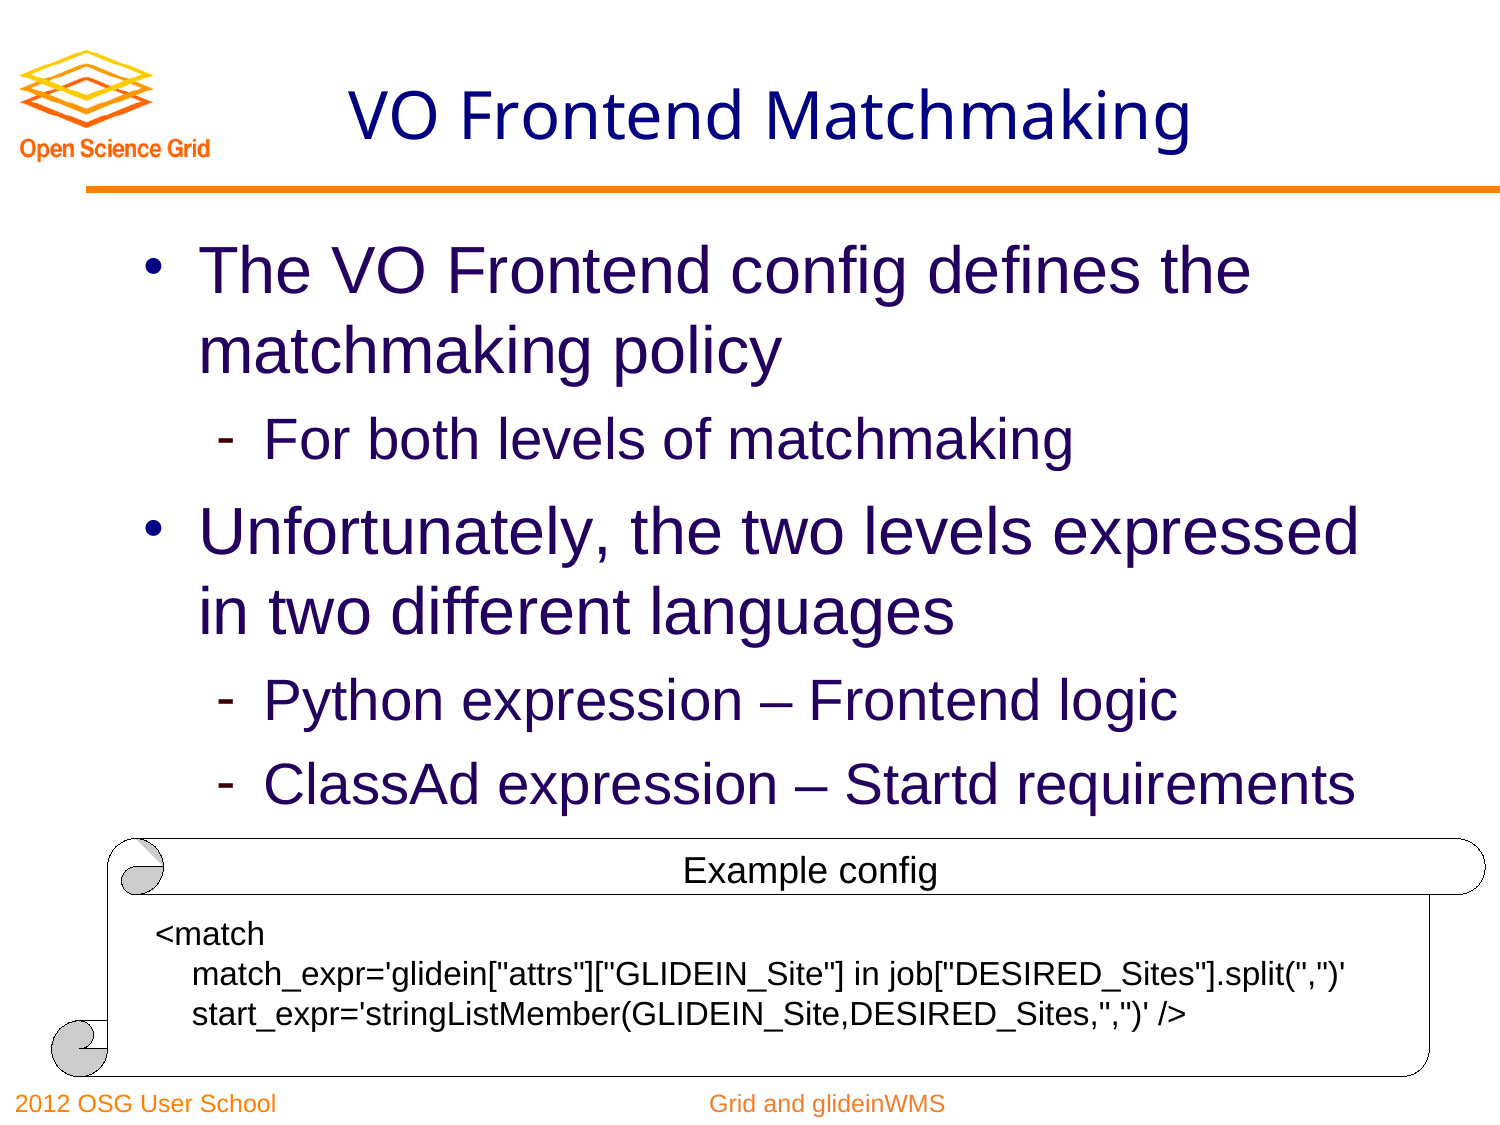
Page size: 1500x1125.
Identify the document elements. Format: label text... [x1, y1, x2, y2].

picture [0, 27, 201, 179]
title VO Frontend Matchmaking [201, 18, 1342, 207]
text_box <match match_expr='glidein["attrs"]["GLIDEIN_Site"] in job["DESIRED_Sites"].split(",")' start_expr='stringListMember(GLIDEIN_Site,DESIRED_Sites,",")' /> [140, 904, 1363, 1040]
text_box [51, 838, 1486, 1077]
text_box Example config [667, 838, 954, 899]
list The VO Frontend config defines the matchmaking policy For both levels of matchmaking Unfortunately, the two levels expressed in two different languages Python expression – Frontend logic ClassAd expression – Startd requirements [127, 218, 1403, 962]
